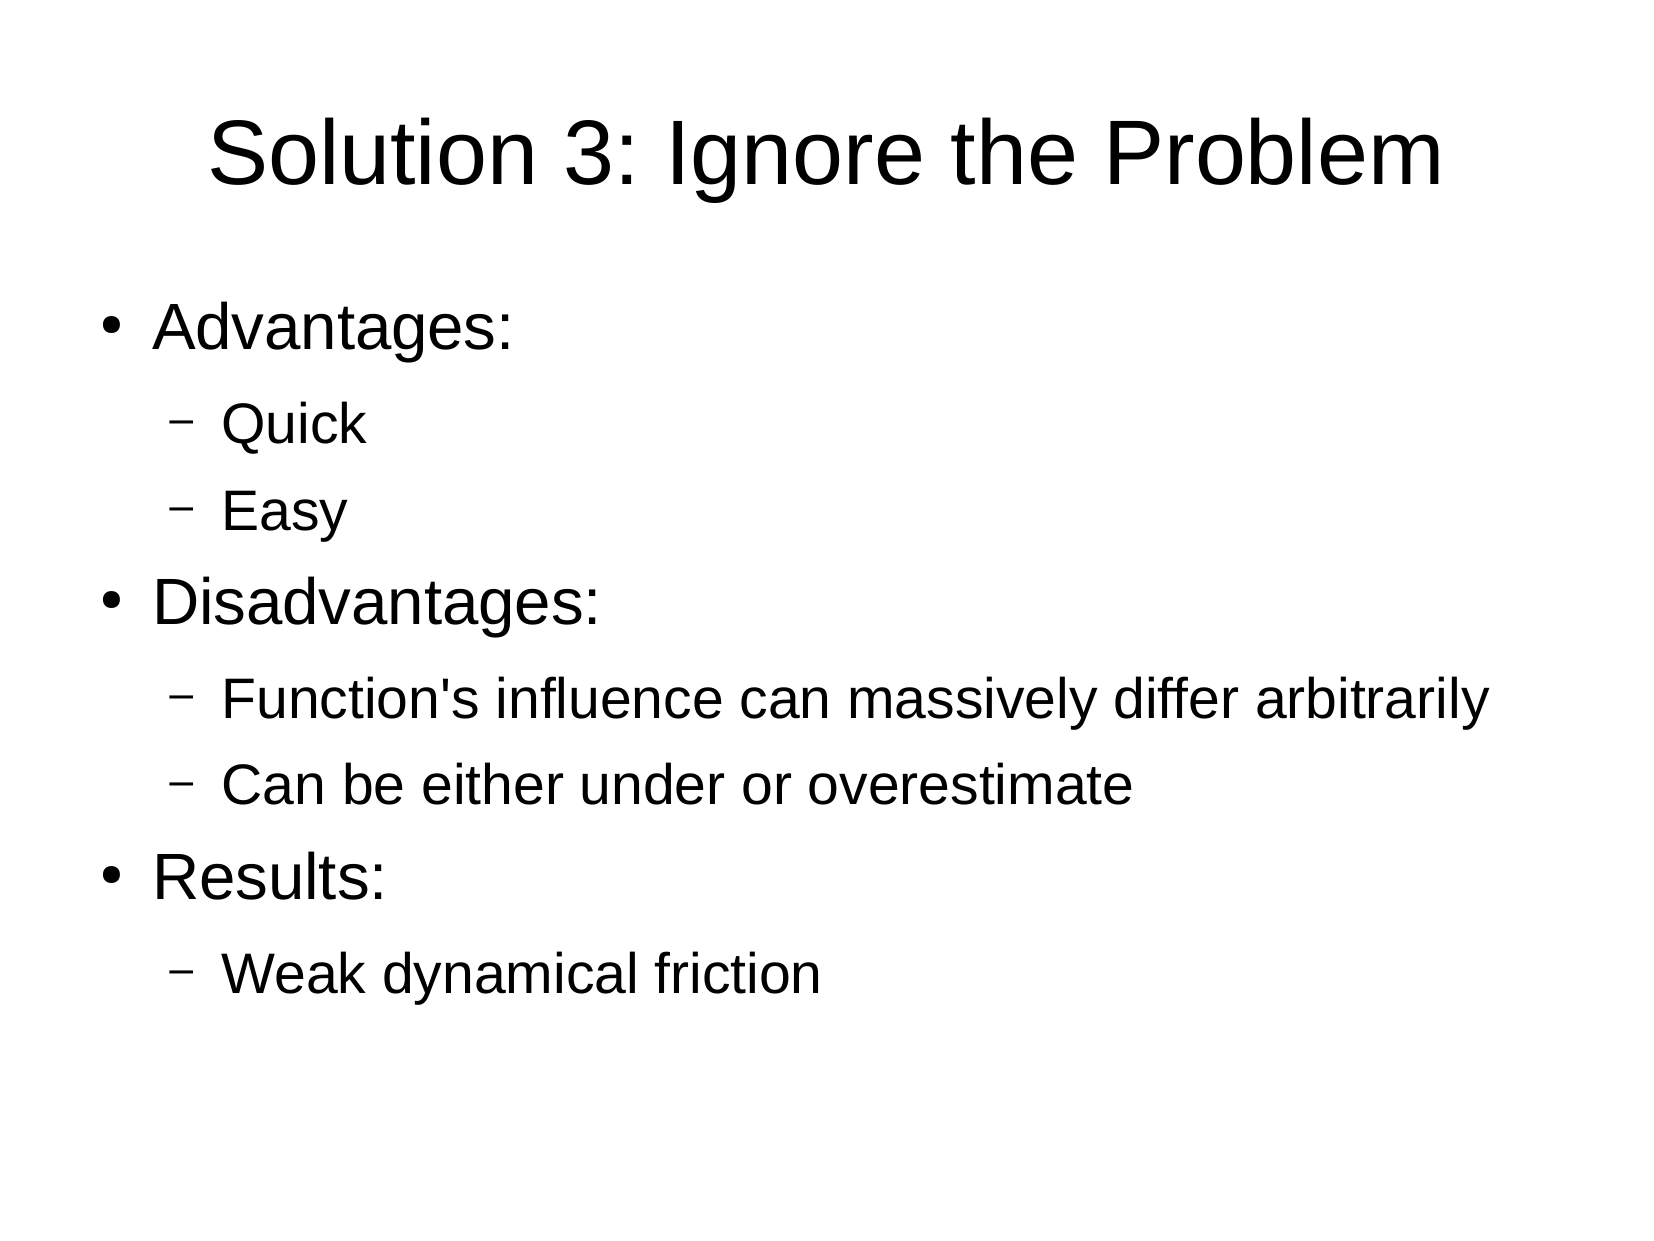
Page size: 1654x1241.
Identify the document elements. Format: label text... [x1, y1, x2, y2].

title Solution 3: Ignore the Problem [82, 49, 1571, 257]
list Advantages: Quick Easy Disadvantages: Function's influence can massively differ arbitrarily Can be either under or overestimate Results: Weak dynamical friction [82, 290, 1538, 1010]
